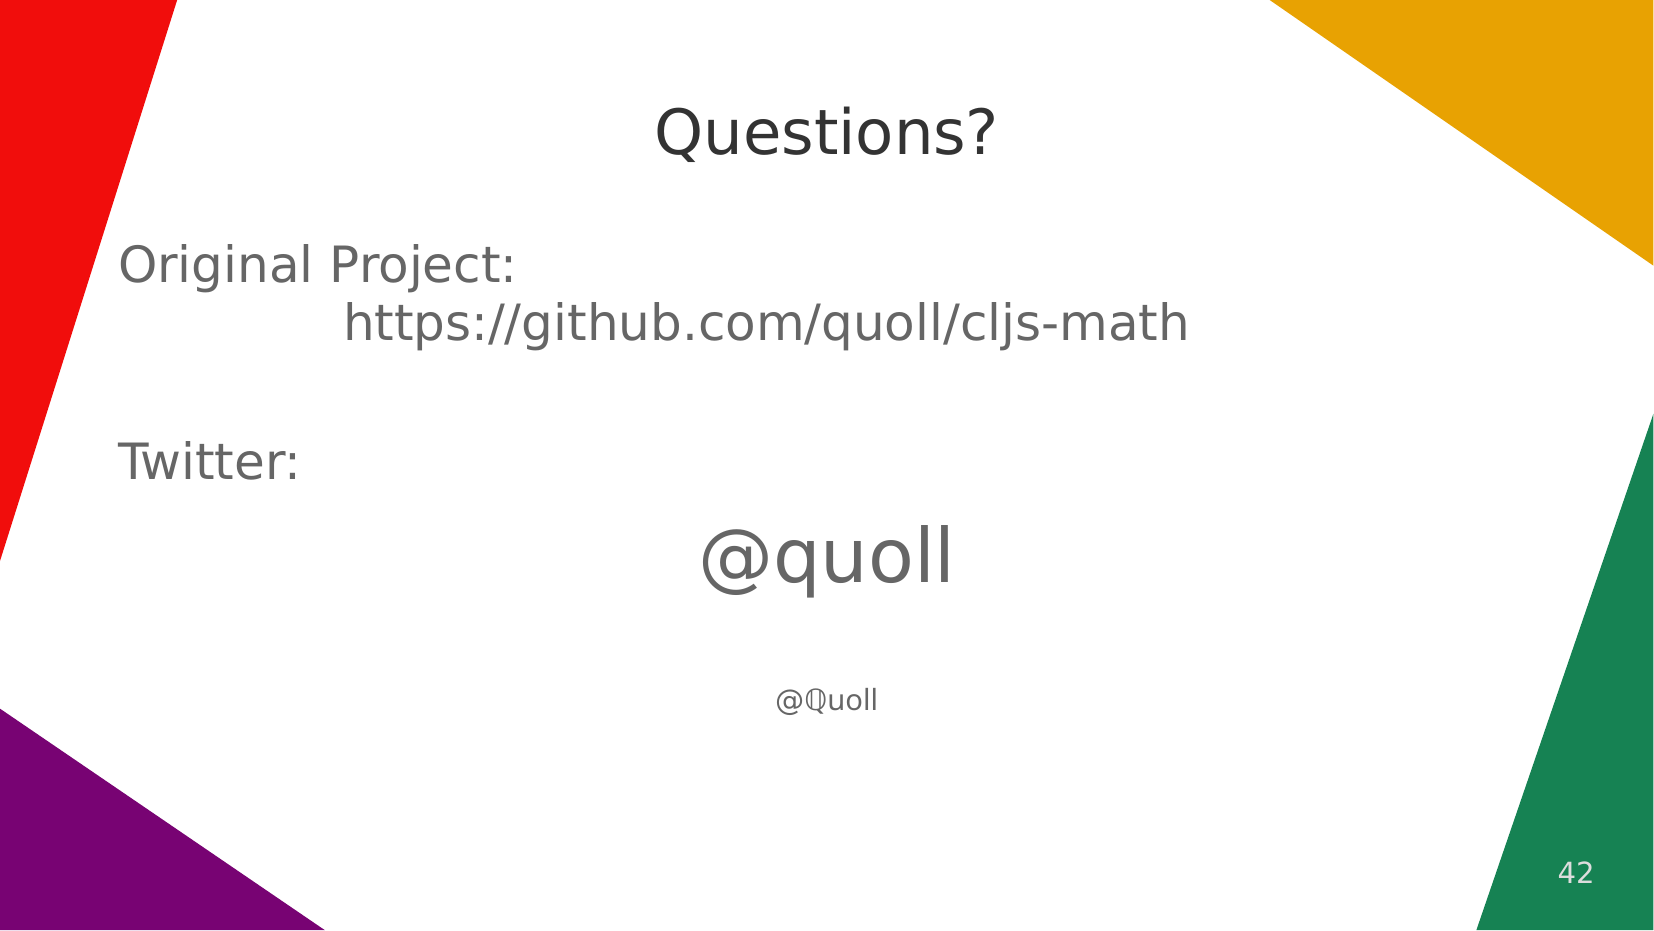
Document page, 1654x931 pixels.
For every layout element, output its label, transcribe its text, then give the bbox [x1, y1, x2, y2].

title Questions? [118, 59, 1536, 207]
list Original Project: https://github.com/quoll/cljs-math Twitter: @quoll @ℚuoll [118, 236, 1536, 827]
